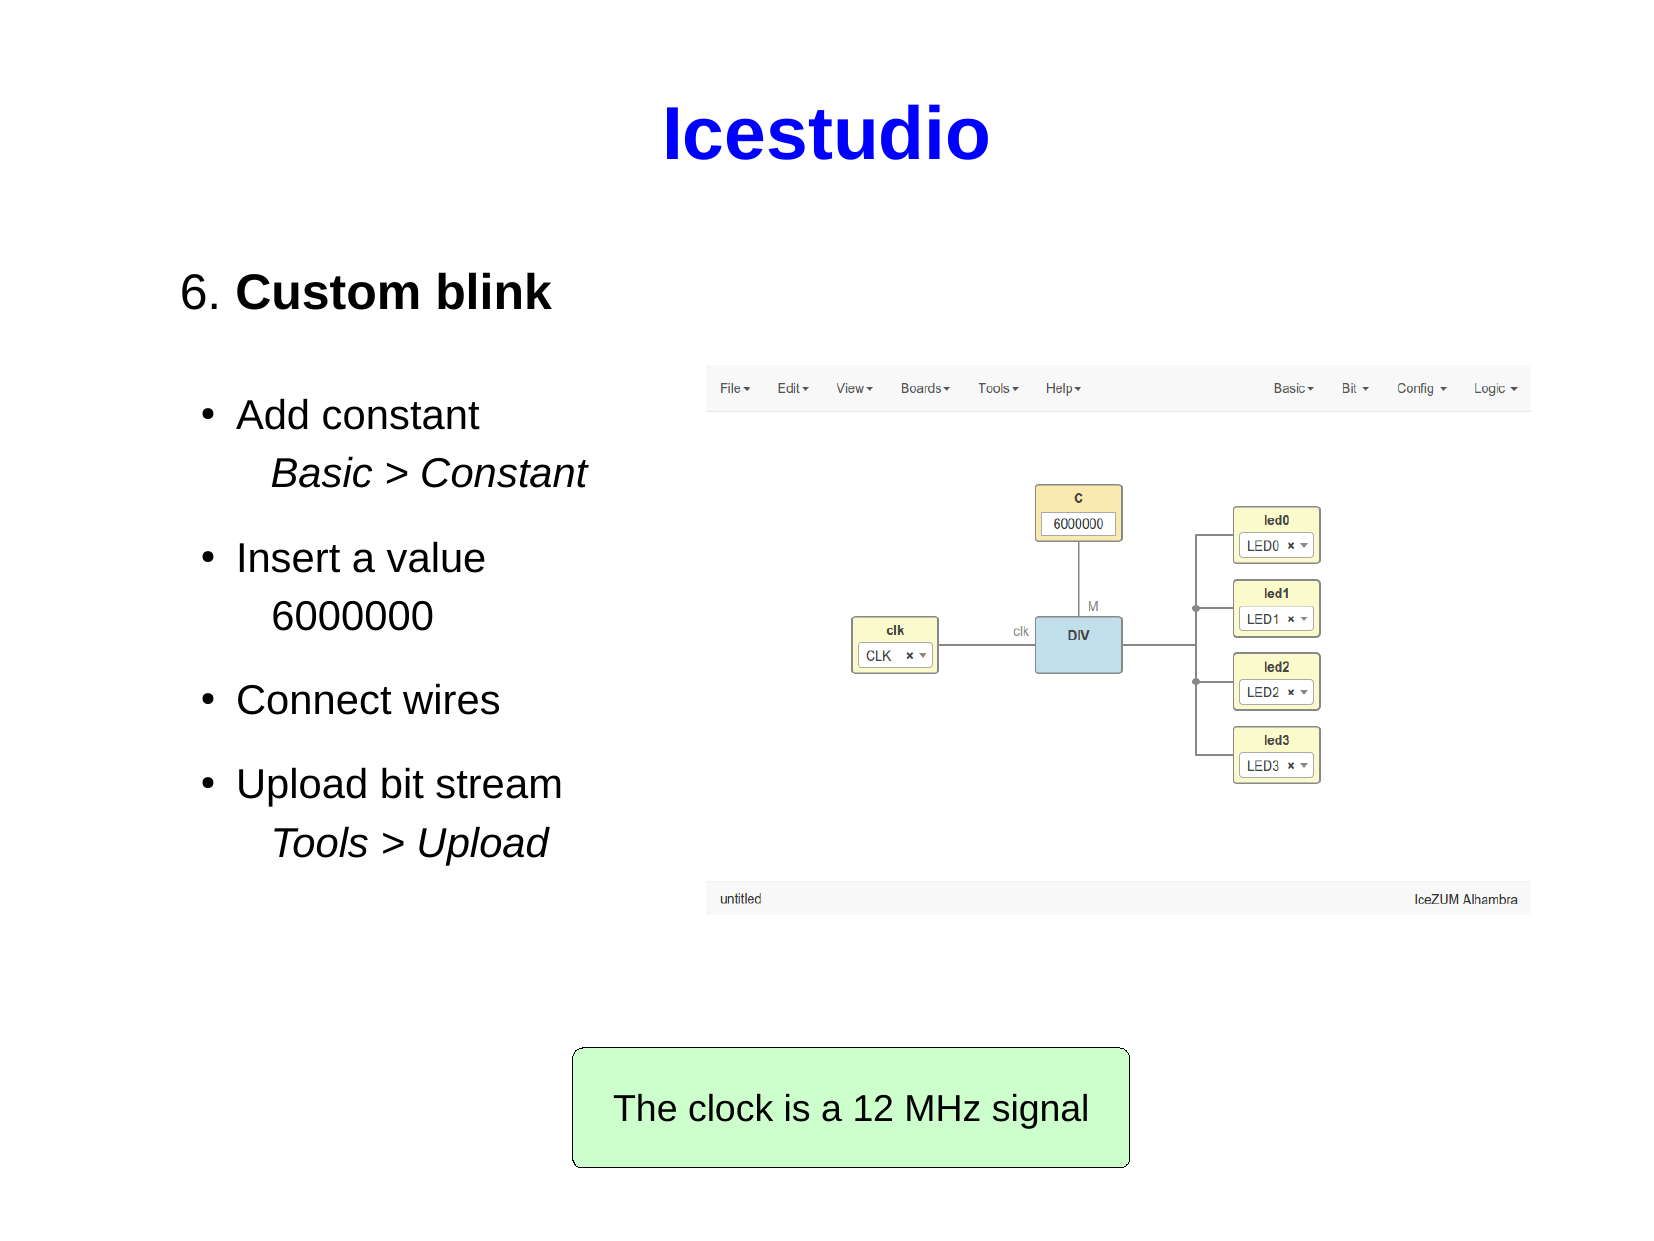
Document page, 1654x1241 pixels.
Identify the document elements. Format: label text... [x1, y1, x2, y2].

text_box Add constant Basic > Constant Insert a value 6000000 Connect wires Upload bit stream Tools > Upload [185, 384, 1486, 1192]
title Icestudio [82, 30, 1571, 238]
text_box 6. Custom blink [165, 239, 665, 345]
picture [706, 365, 1531, 916]
text_box The clock is a 12 MHz signal [572, 1047, 1130, 1168]
